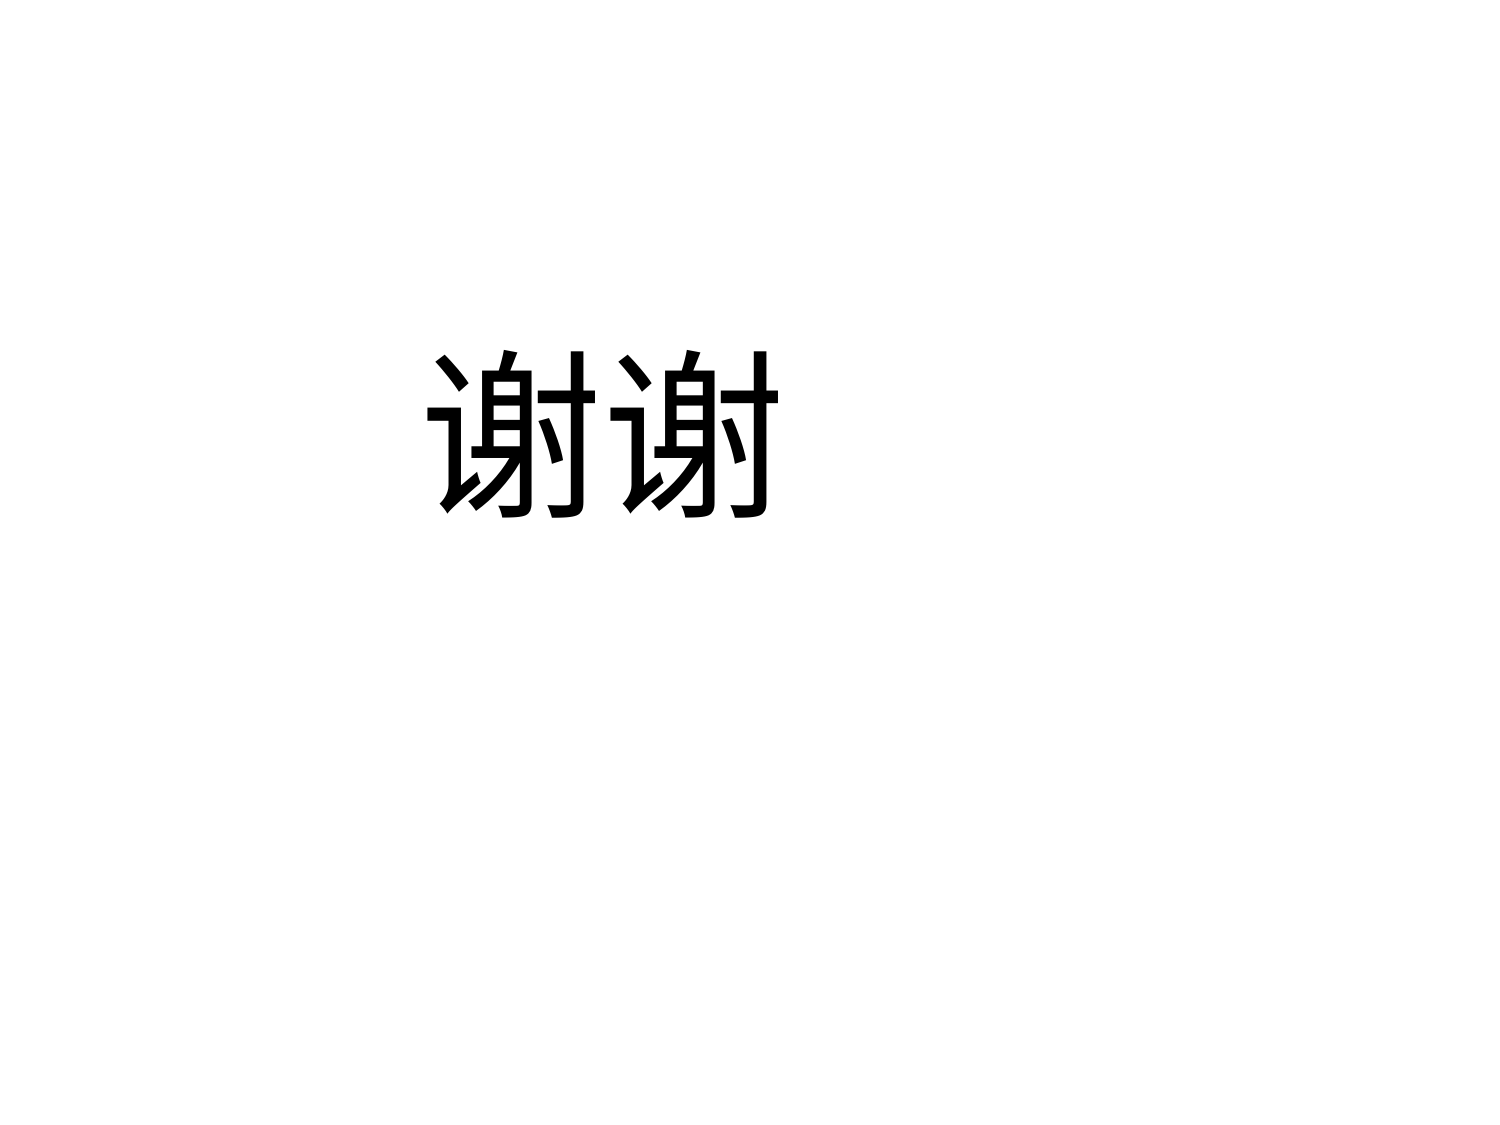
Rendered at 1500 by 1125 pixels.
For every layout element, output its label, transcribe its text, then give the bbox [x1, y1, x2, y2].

text_box 谢谢 [405, 285, 946, 540]
